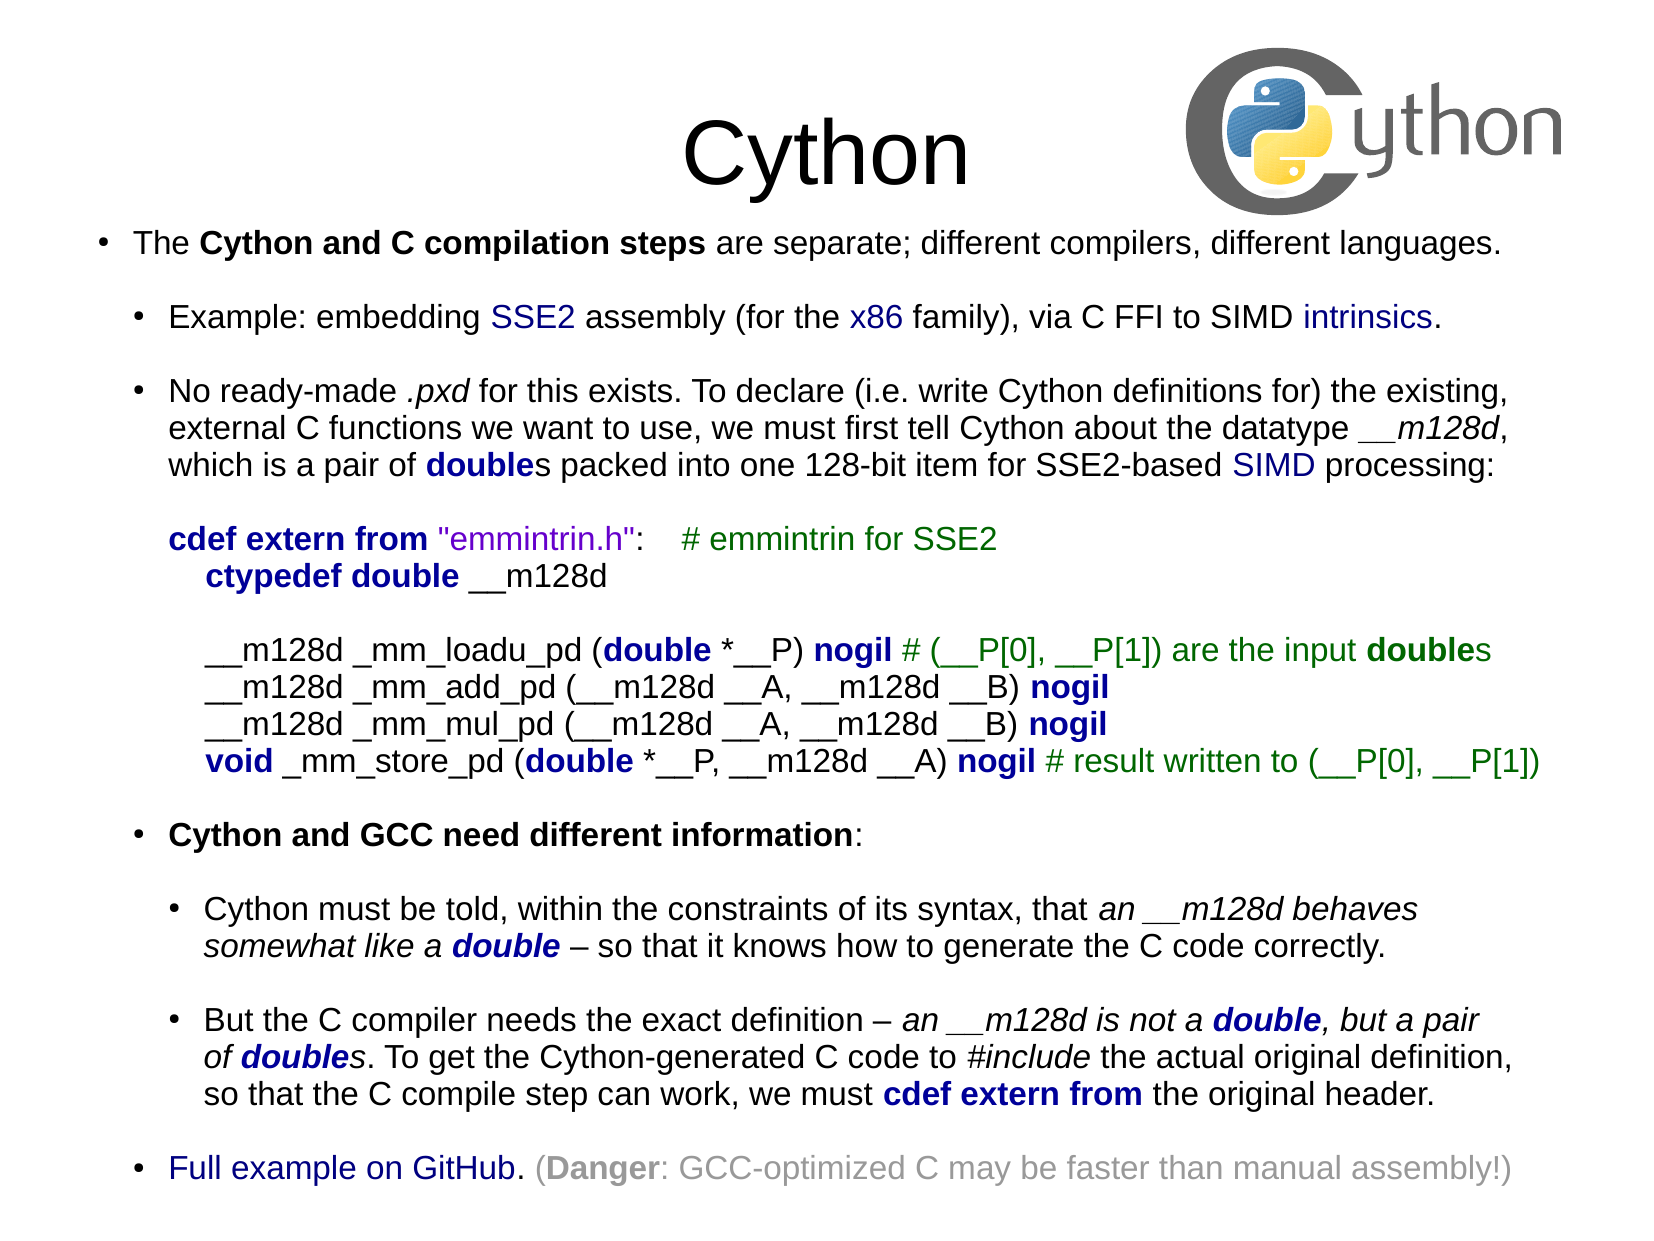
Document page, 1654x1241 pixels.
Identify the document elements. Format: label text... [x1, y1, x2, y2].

title Cython [1561, 49, 1571, 257]
text_box The Cython and C compilation steps are separate; different compilers, different languages. Example: embedding SSE2 assembly (for the x86 family), via C FFI to SIMD intrinsics. No ready-made .pxd for this exists. To declare (i.e. write Cython definitions for) the existing, external C functions we want to use, we must first tell Cython about the datatype __m128d, which is a pair of doubles packed into one 128-bit item for SSE2-based SIMD processing: cdef extern from "emmintrin.h": # emmintrin for SSE2 ctypedef double __m128d __m128d _mm_loadu_pd (double *__P) nogil # (__P[0], __P[1]) are the input doubles __m128d _mm_add_pd (__m128d __A, __m128d __B) nogil __m128d _mm_mul_pd (__m128d __A, __m128d __B) nogil void _mm_store_pd (double *__P, __m128d __A) nogil # result written to (__P[0], __P[1]) Cython and GCC need different information: Cython must be told, within the constraints of its syntax, that an __m128d behaves somewhat like a double – so that it knows how to generate the C code correctly. But the C compiler needs the exact definition – an __m128d is not a double, but a pair of doubles. To get the Cython-generated C code to #include the actual original definition, so that the C compile step can work, we must cdef extern from the original header. Full example on GitHub. (Danger: GCC-optimized C may be faster than manual assembly!) [82, 216, 1561, 1207]
picture [1185, 47, 1561, 216]
title Cython [82, 49, 1185, 216]
